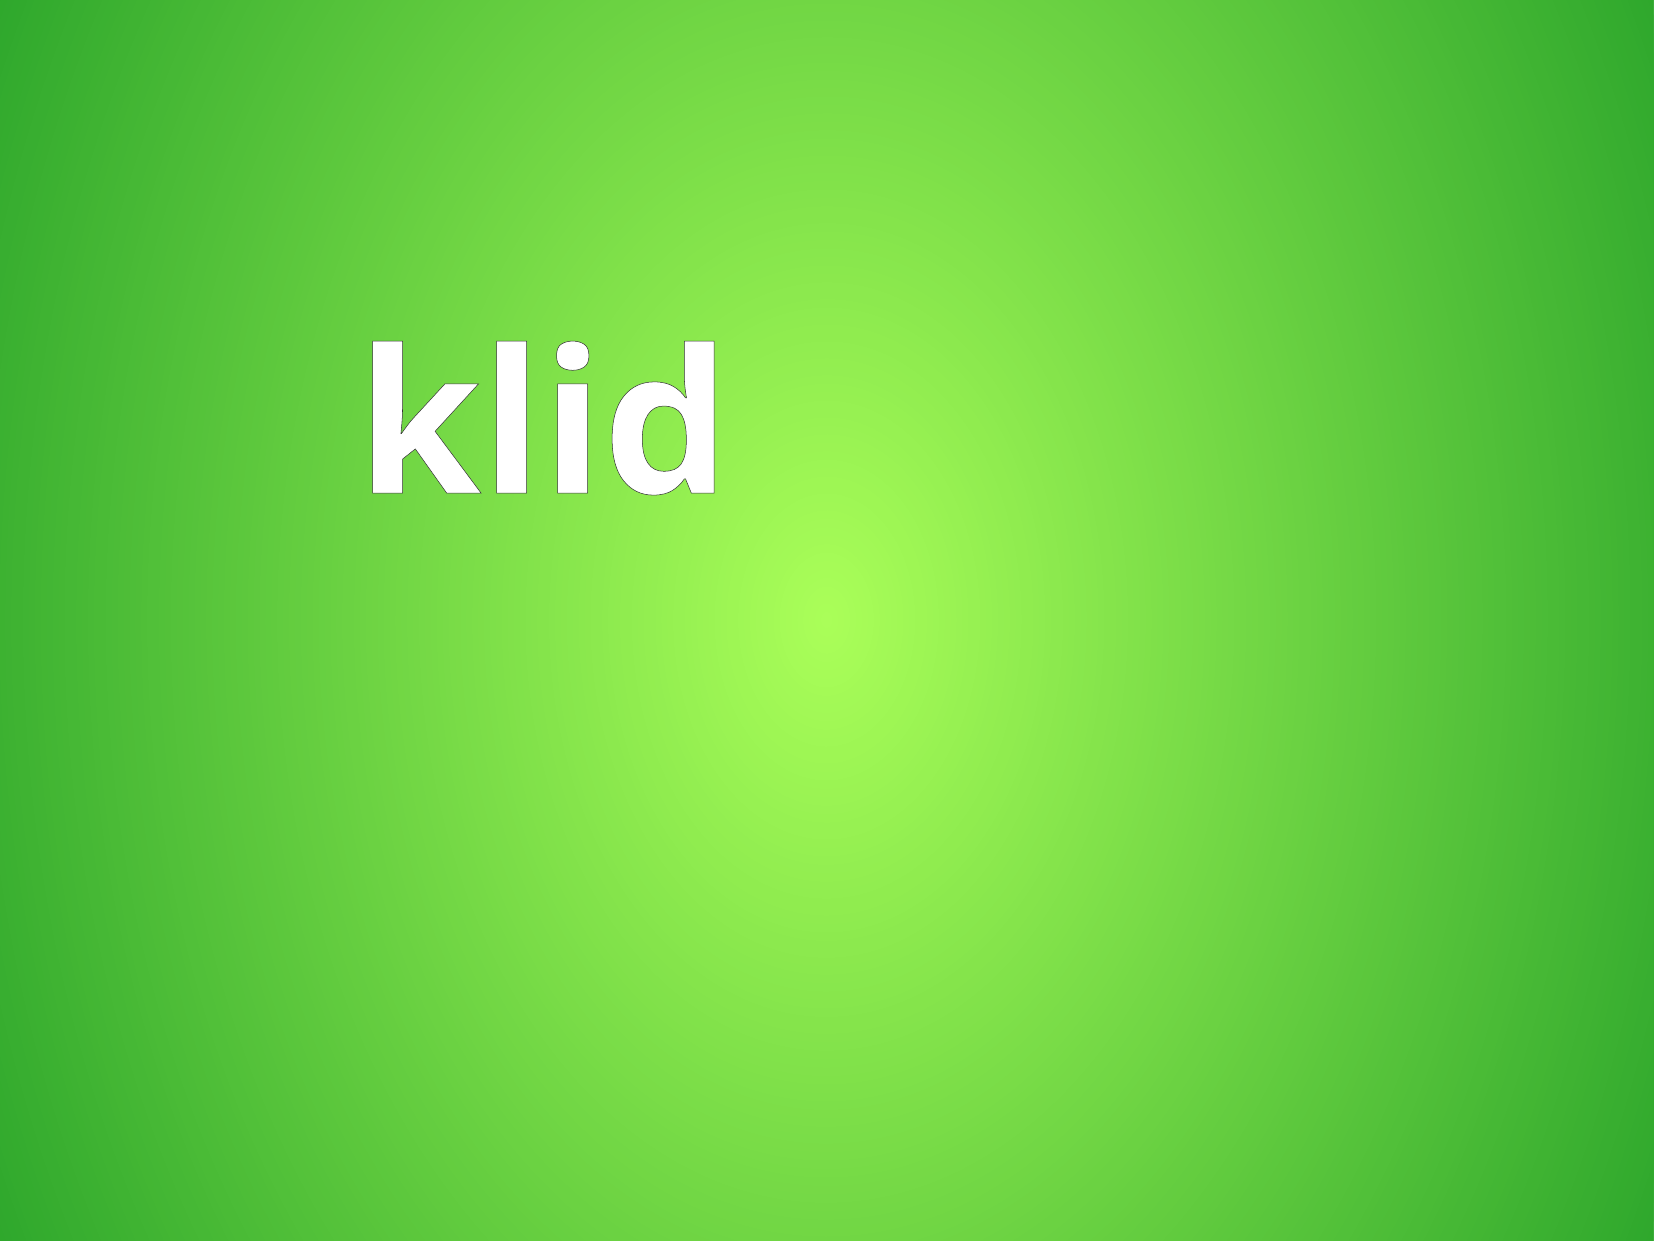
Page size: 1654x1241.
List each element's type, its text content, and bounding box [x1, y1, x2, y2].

subtitle klid [0, 76, 1248, 755]
